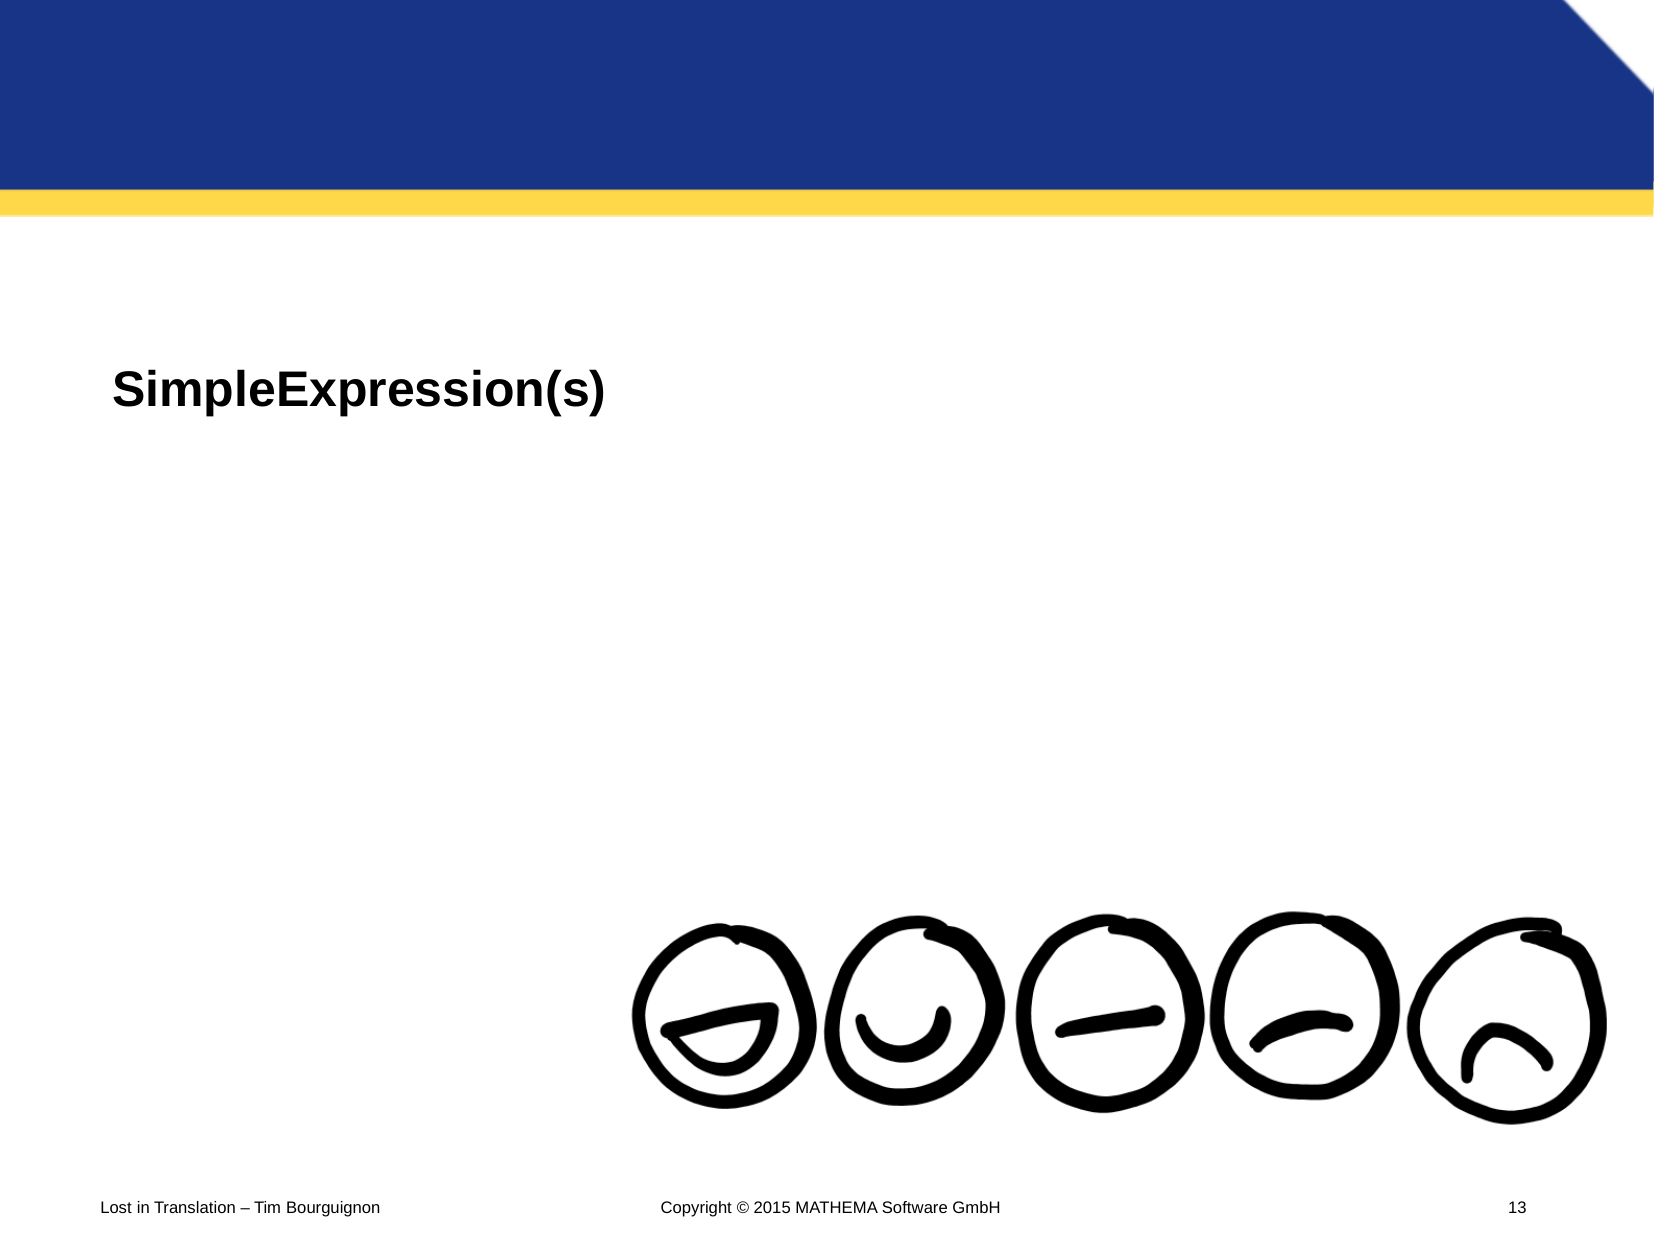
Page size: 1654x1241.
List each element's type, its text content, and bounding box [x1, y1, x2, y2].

picture [0, 0, 1654, 1241]
subtitle SimpleExpression(s) [112, 361, 1530, 1102]
